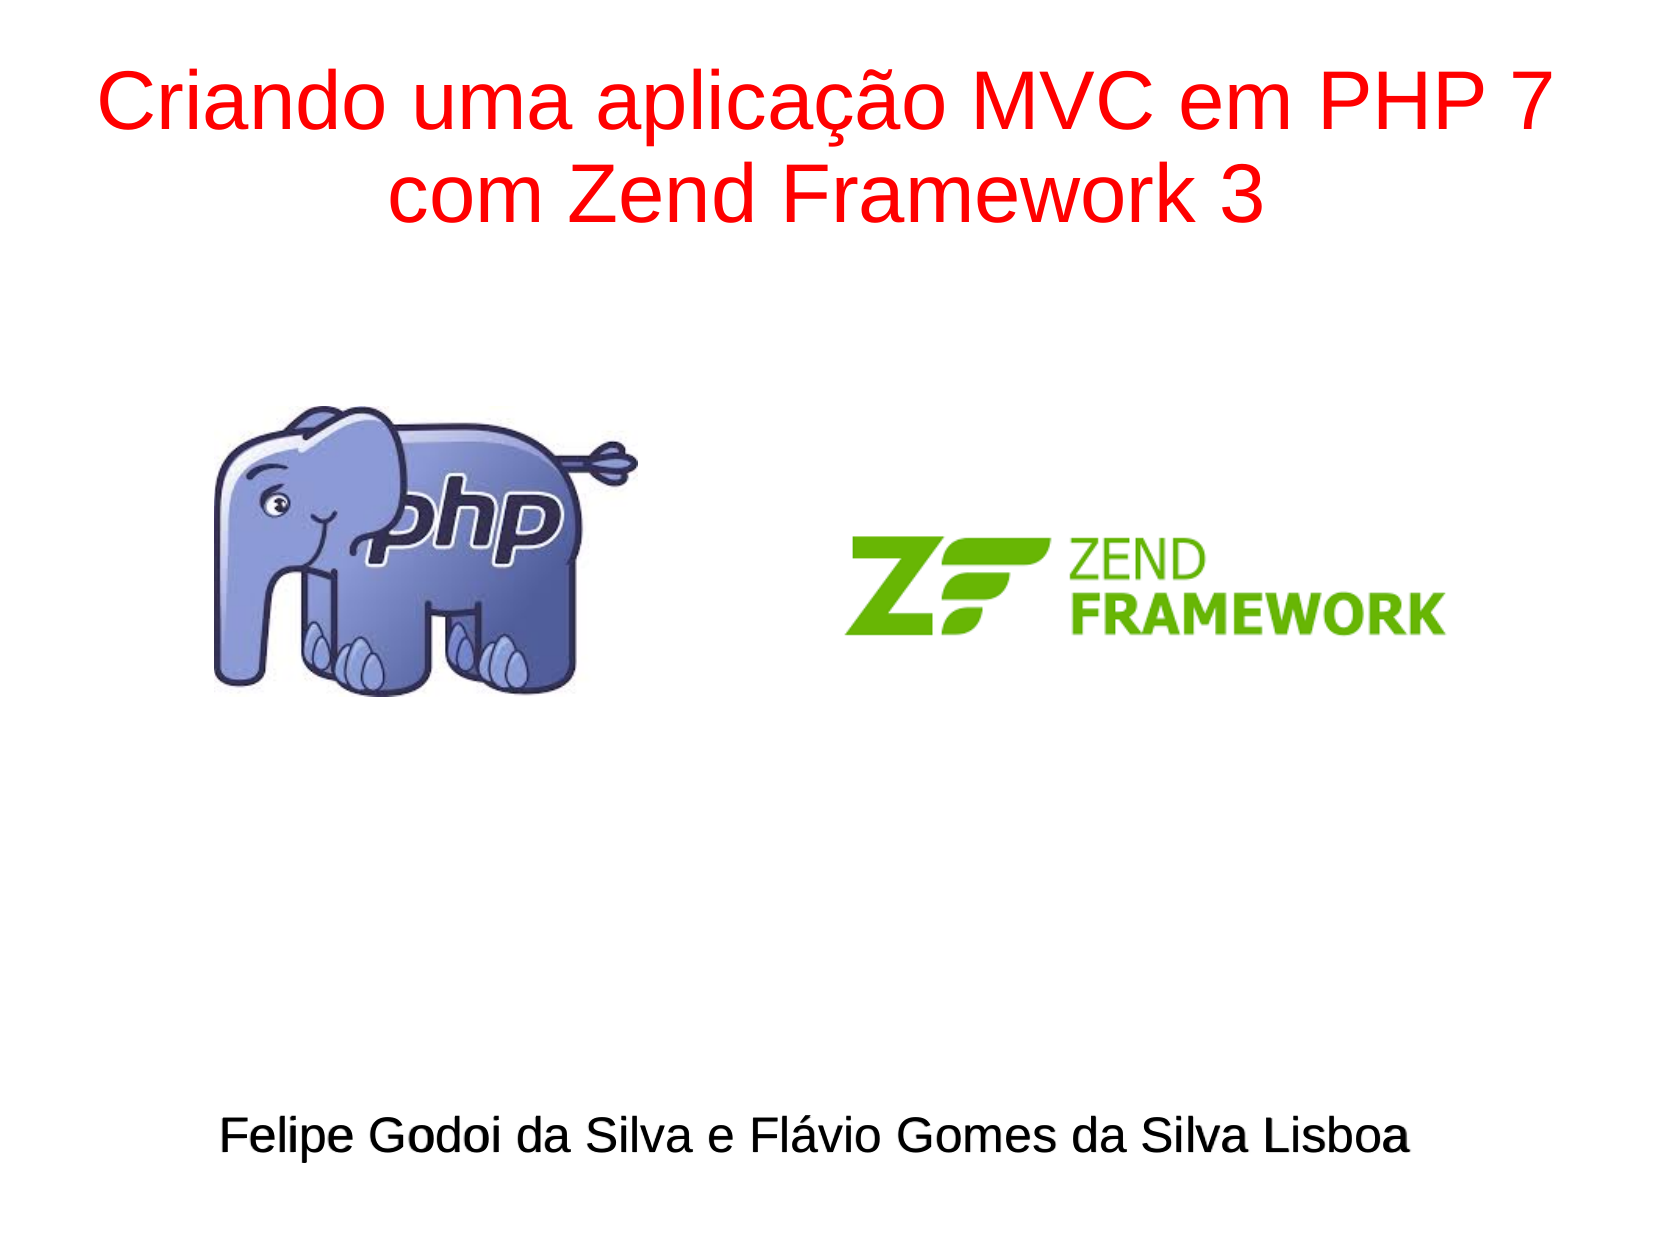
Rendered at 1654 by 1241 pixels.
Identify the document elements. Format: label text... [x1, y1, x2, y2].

subtitle Felipe Godoi da Silva e Flávio Gomes da Silva Lisboa [70, 413, 1559, 1163]
picture [803, 496, 1486, 676]
picture [214, 406, 638, 697]
title Criando uma aplicação MVC em PHP 7 com Zend Framework 3 [82, 0, 1571, 296]
